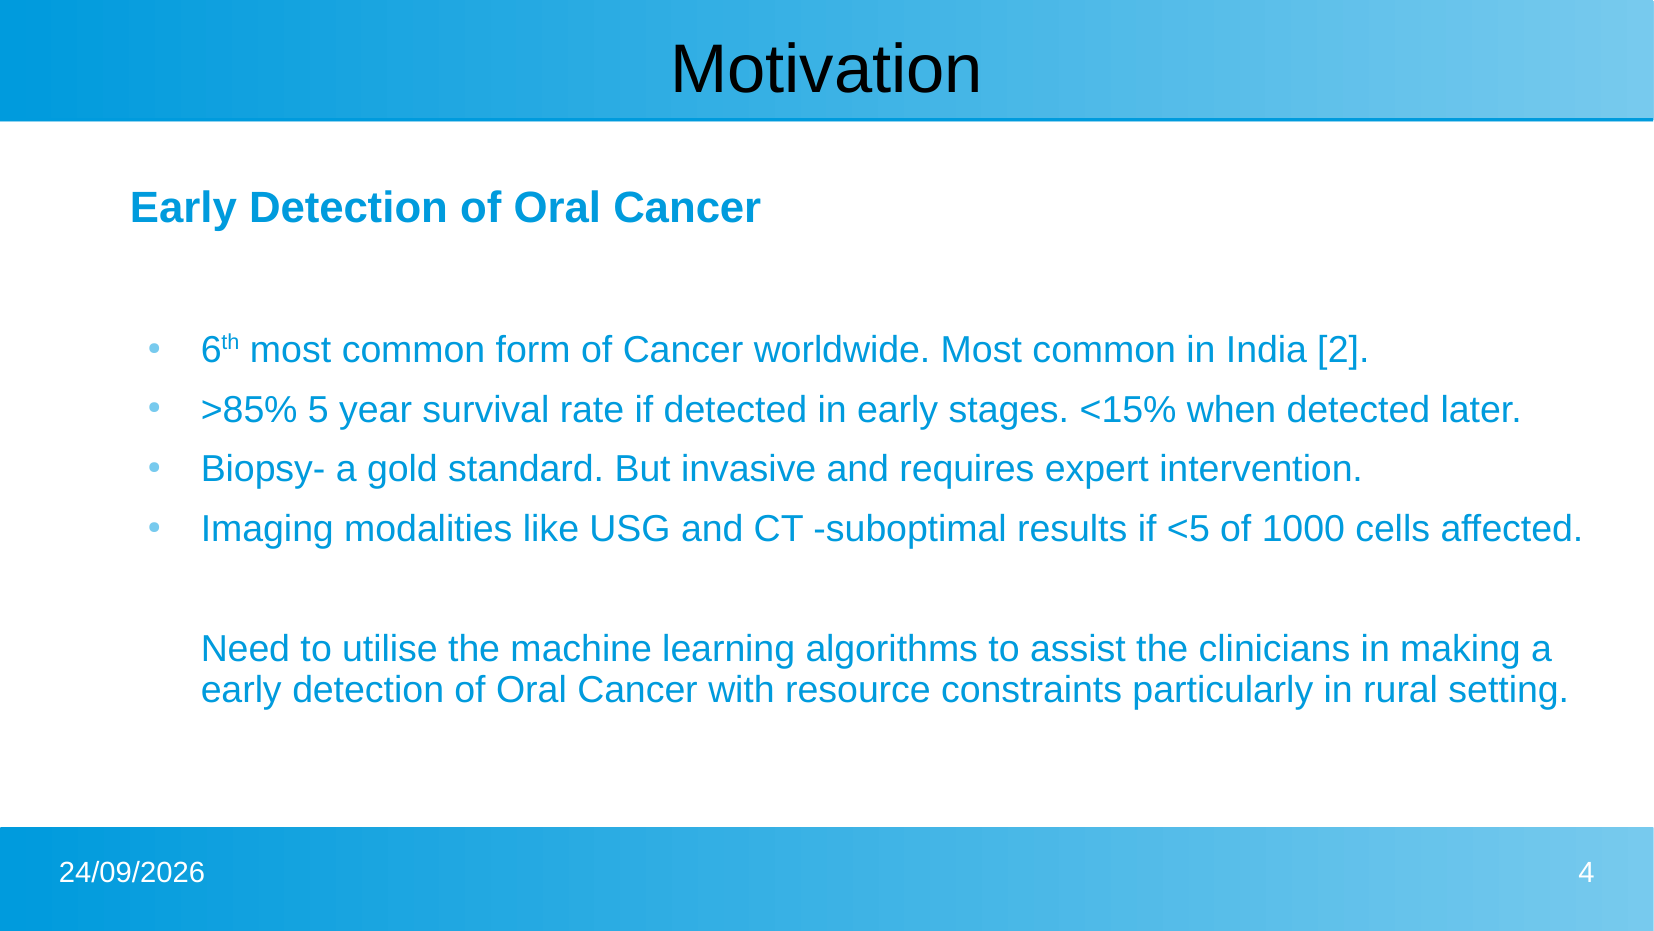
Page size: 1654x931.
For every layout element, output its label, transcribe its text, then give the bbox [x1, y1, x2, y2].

list Early Detection of Oral Cancer 6th most common form of Cancer worldwide. Most common in India [2]. >85% 5 year survival rate if detected in early stages. <15% when detected later. Biopsy- a gold standard. But invasive and requires expert intervention. Imaging modalities like USG and CT -suboptimal results if <5 of 1000 cells affected. Need to utilise the machine learning algorithms to assist the clinicians in making a early detection of Oral Cancer with resource constraints particularly in rural setting. [59, 177, 1595, 768]
title Motivation [59, 29, 1595, 108]
